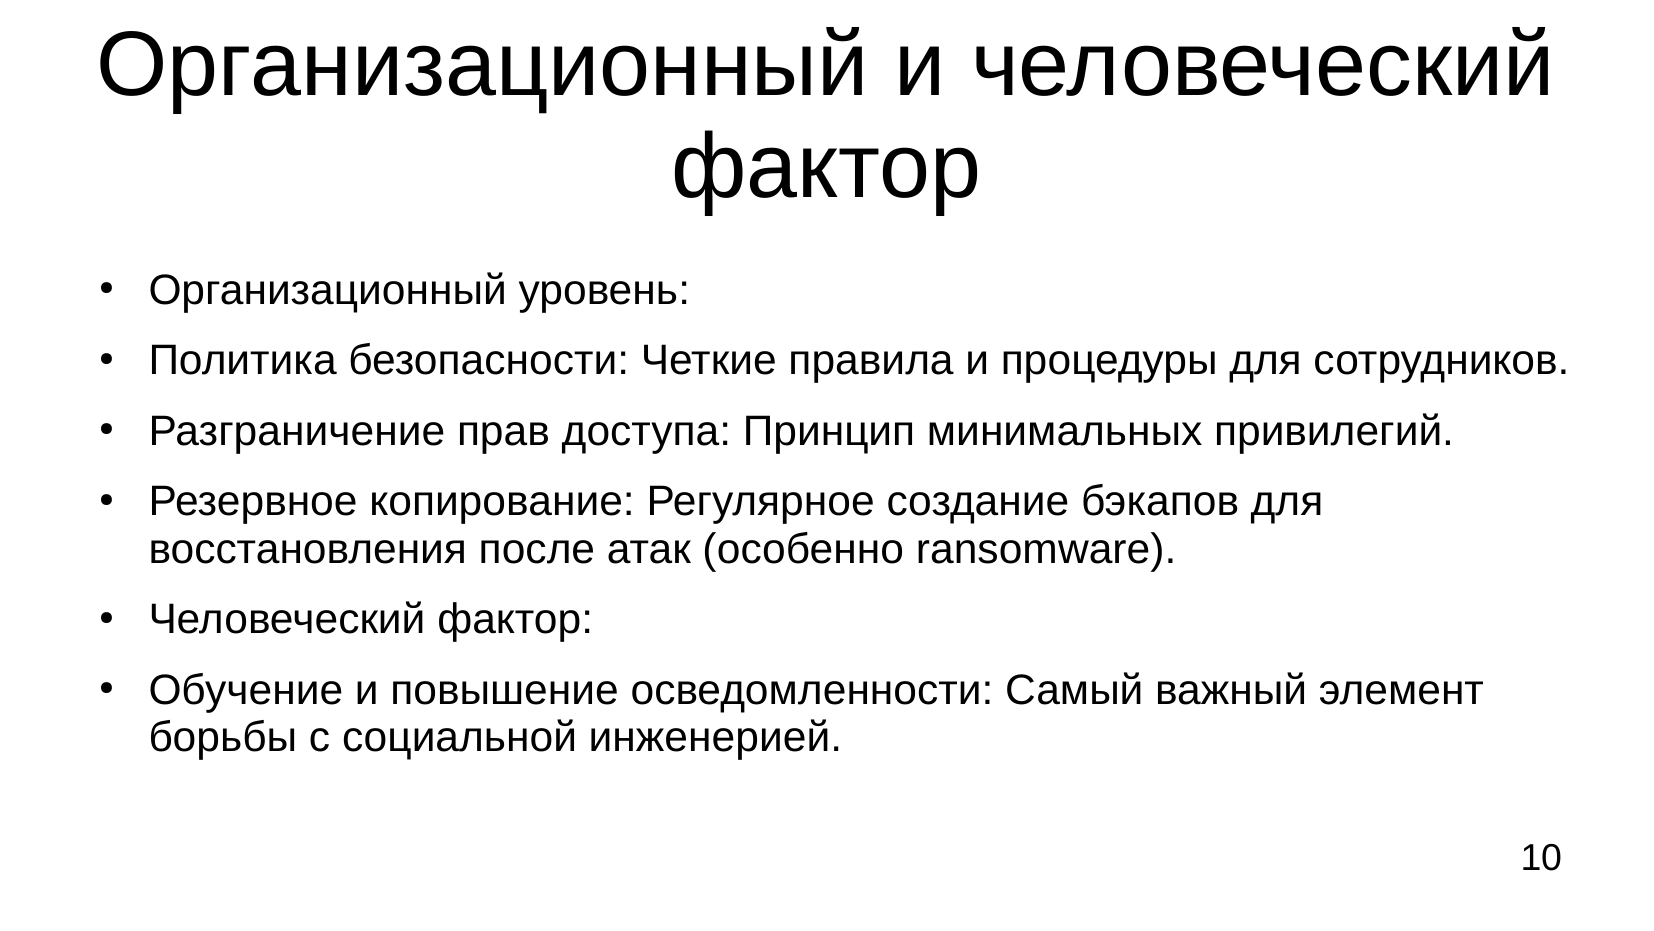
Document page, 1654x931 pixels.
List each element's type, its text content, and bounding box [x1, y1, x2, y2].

list Организационный уровень: Политика безопасности: Четкие правила и процедуры для сотрудников. Разграничение прав доступа: Принцип минимальных привилегий. Резервное копирование: Регулярное создание бэкапов для восстановления после атак (особенно ransomware). Человеческий фактор: Обучение и повышение осведомленности: Самый важный элемент борьбы с социальной инженерией. [82, 265, 1571, 806]
title Организационный и человеческий фактор [82, 12, 1571, 218]
text_box 10 [1505, 828, 1578, 886]
